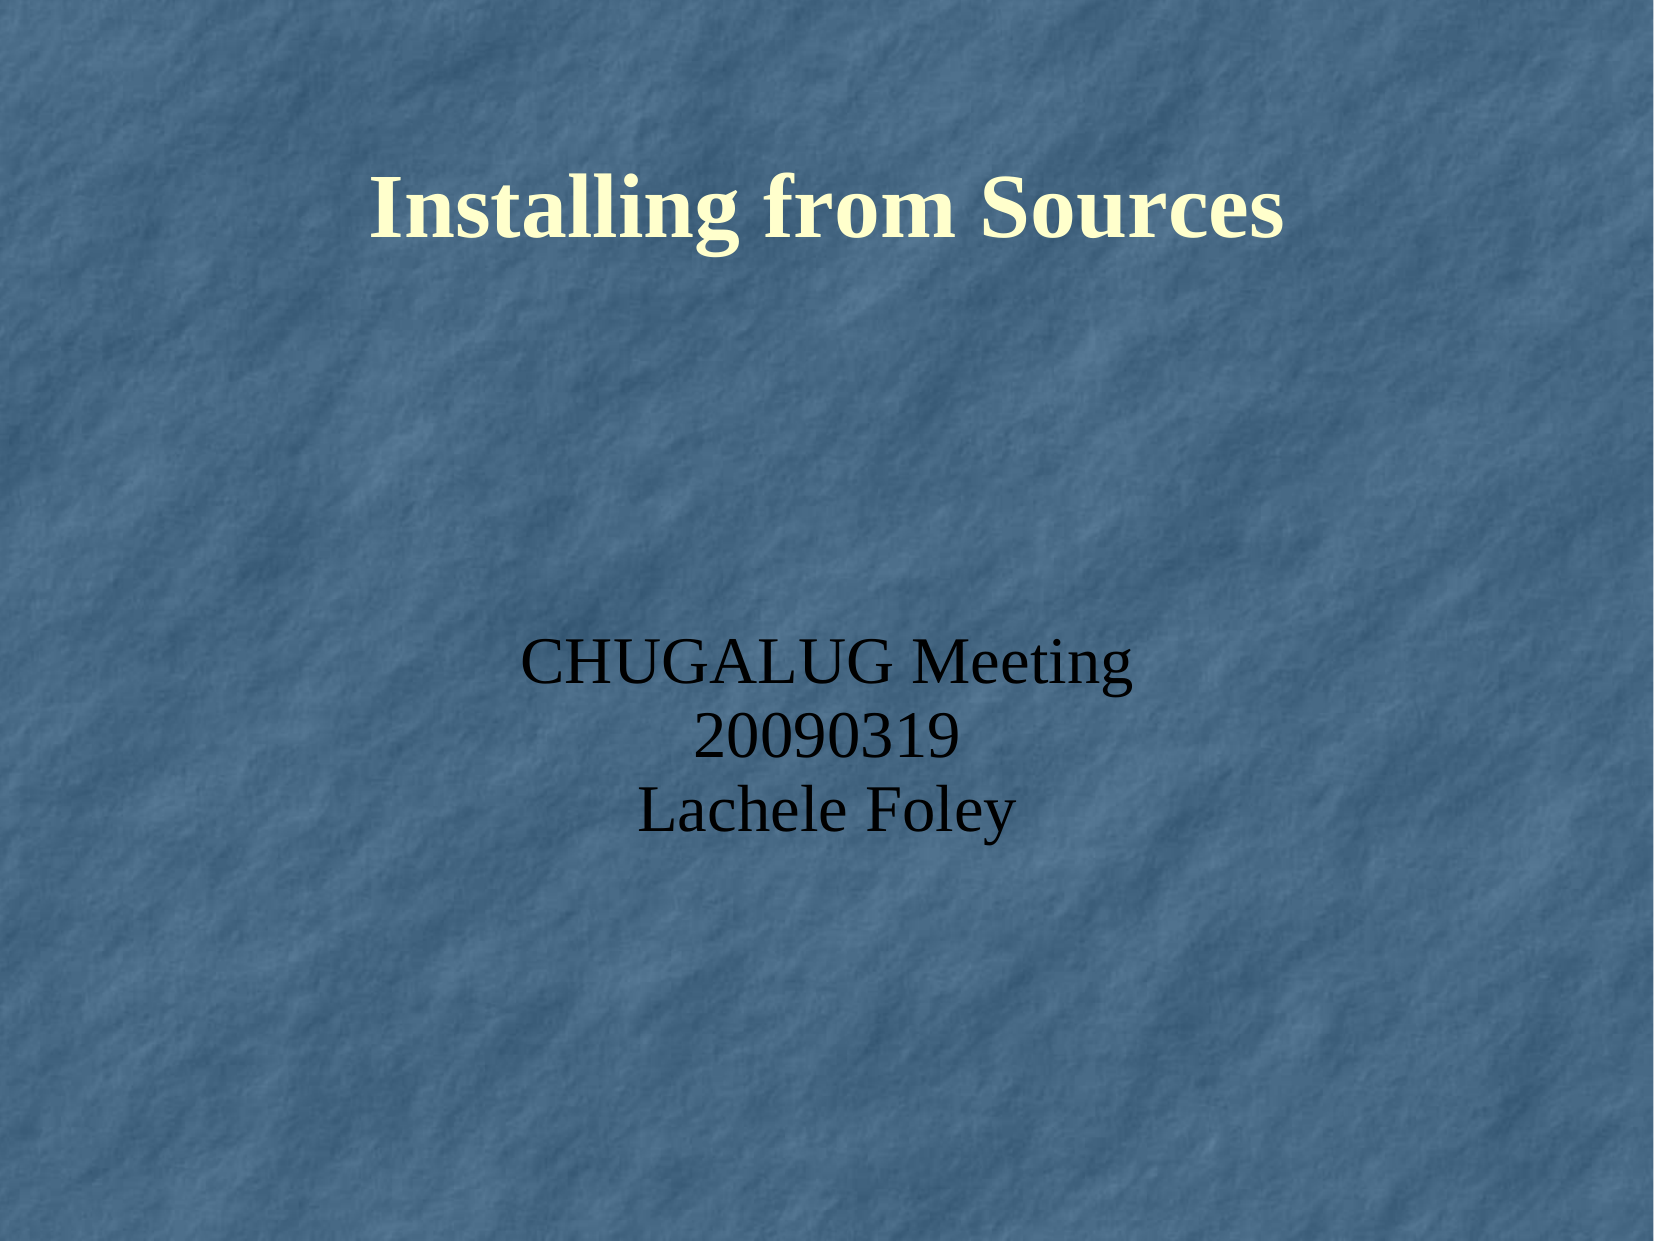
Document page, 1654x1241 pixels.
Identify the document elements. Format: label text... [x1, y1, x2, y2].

picture [0, 0, 1654, 1241]
title Installing from Sources [121, 102, 1534, 311]
subtitle CHUGALUG Meeting 20090319 Lachele Foley [121, 344, 1534, 1127]
